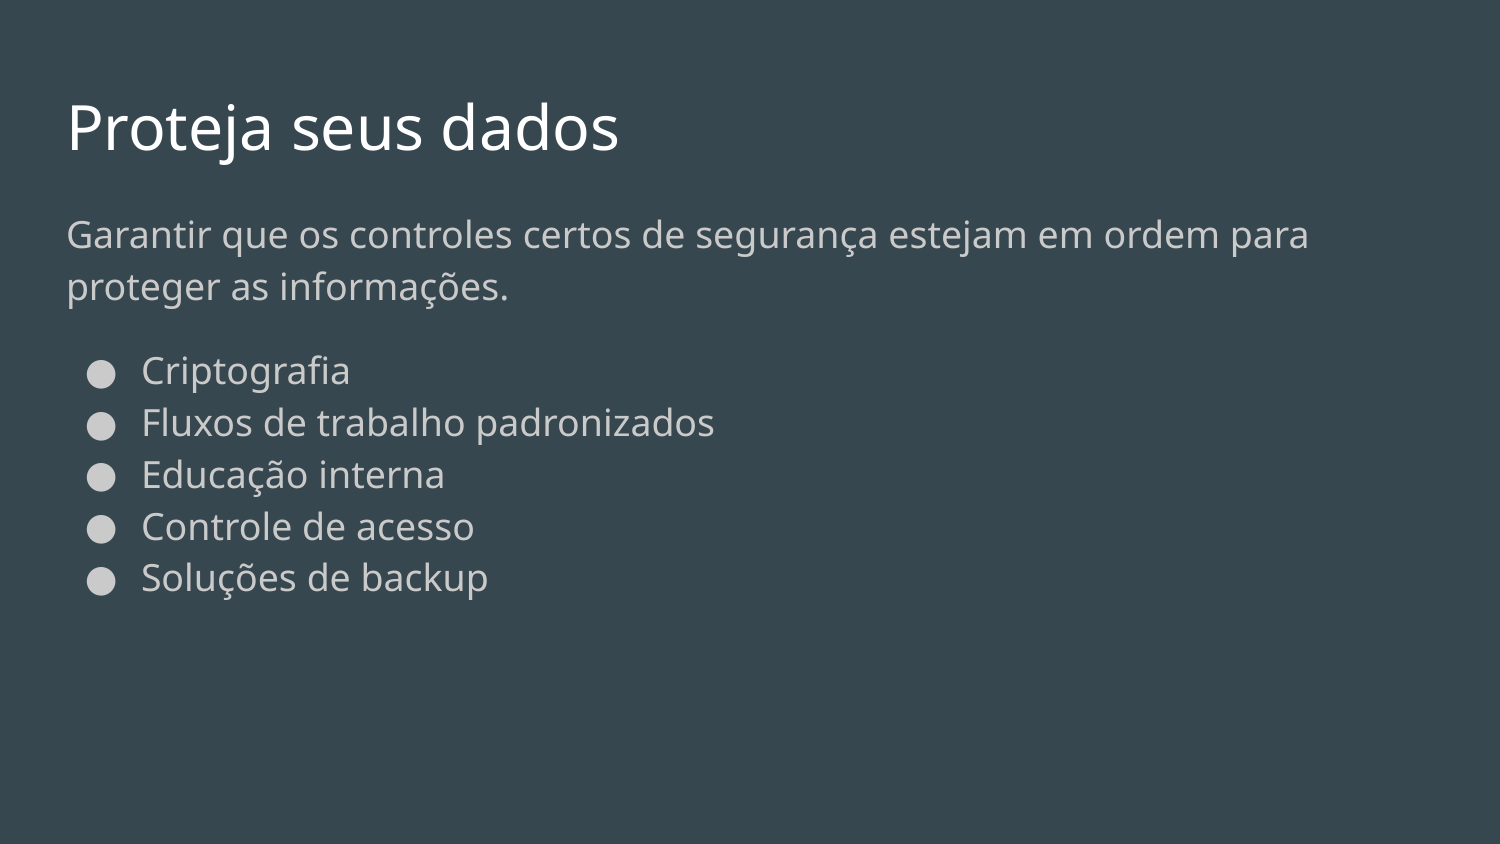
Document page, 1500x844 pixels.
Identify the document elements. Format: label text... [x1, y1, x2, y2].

title Proteja seus dados [51, 72, 1449, 167]
list Garantir que os controles certos de segurança estejam em ordem para proteger as informações. Criptografia Fluxos de trabalho padronizados Educação interna Controle de acesso Soluções de backup [51, 189, 1449, 750]
